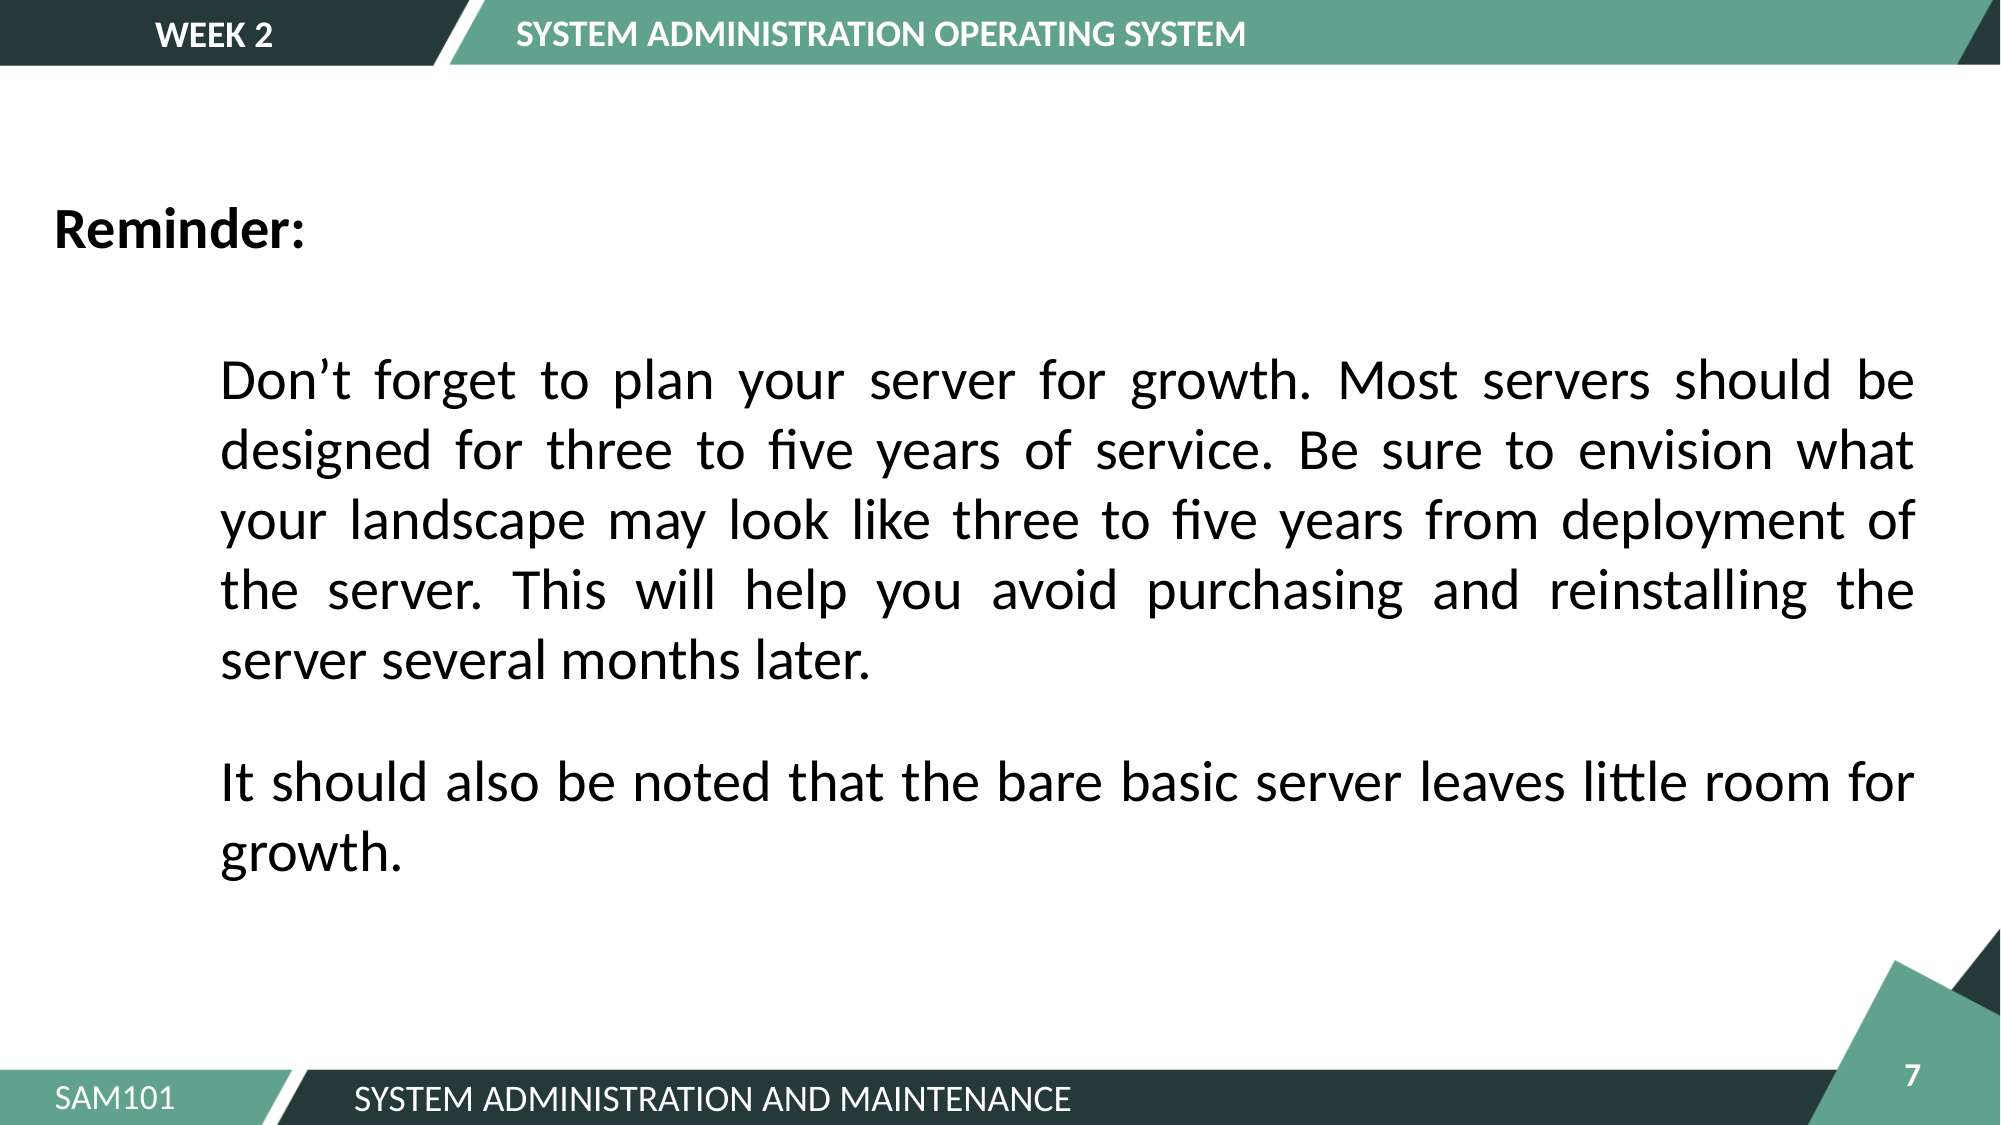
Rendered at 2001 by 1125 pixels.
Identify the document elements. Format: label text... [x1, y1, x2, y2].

slide_number <number> [1486, 1042, 1937, 1103]
text_box SYSTEM ADMINISTRATION AND MAINTENANCE [330, 1066, 1332, 1125]
text_box Reminder: [39, 175, 533, 276]
text_box It should also be noted that the bare basic server leaves little room for growth. [205, 727, 1932, 898]
text_box WEEK 2 [98, 2, 331, 63]
picture [0, 0, 2001, 1125]
text_box Don’t forget to plan your server for growth. Most servers should be designed for three to five years of service. Be sure to envision what your landscape may look like three to five years from deployment of the server. This will help you avoid purchasing and reinstalling the server several months later. [205, 326, 1932, 727]
text_box SAM101 [39, 1066, 233, 1125]
text_box SYSTEM ADMINISTRATION OPERATING SYSTEM [501, 1, 1937, 62]
